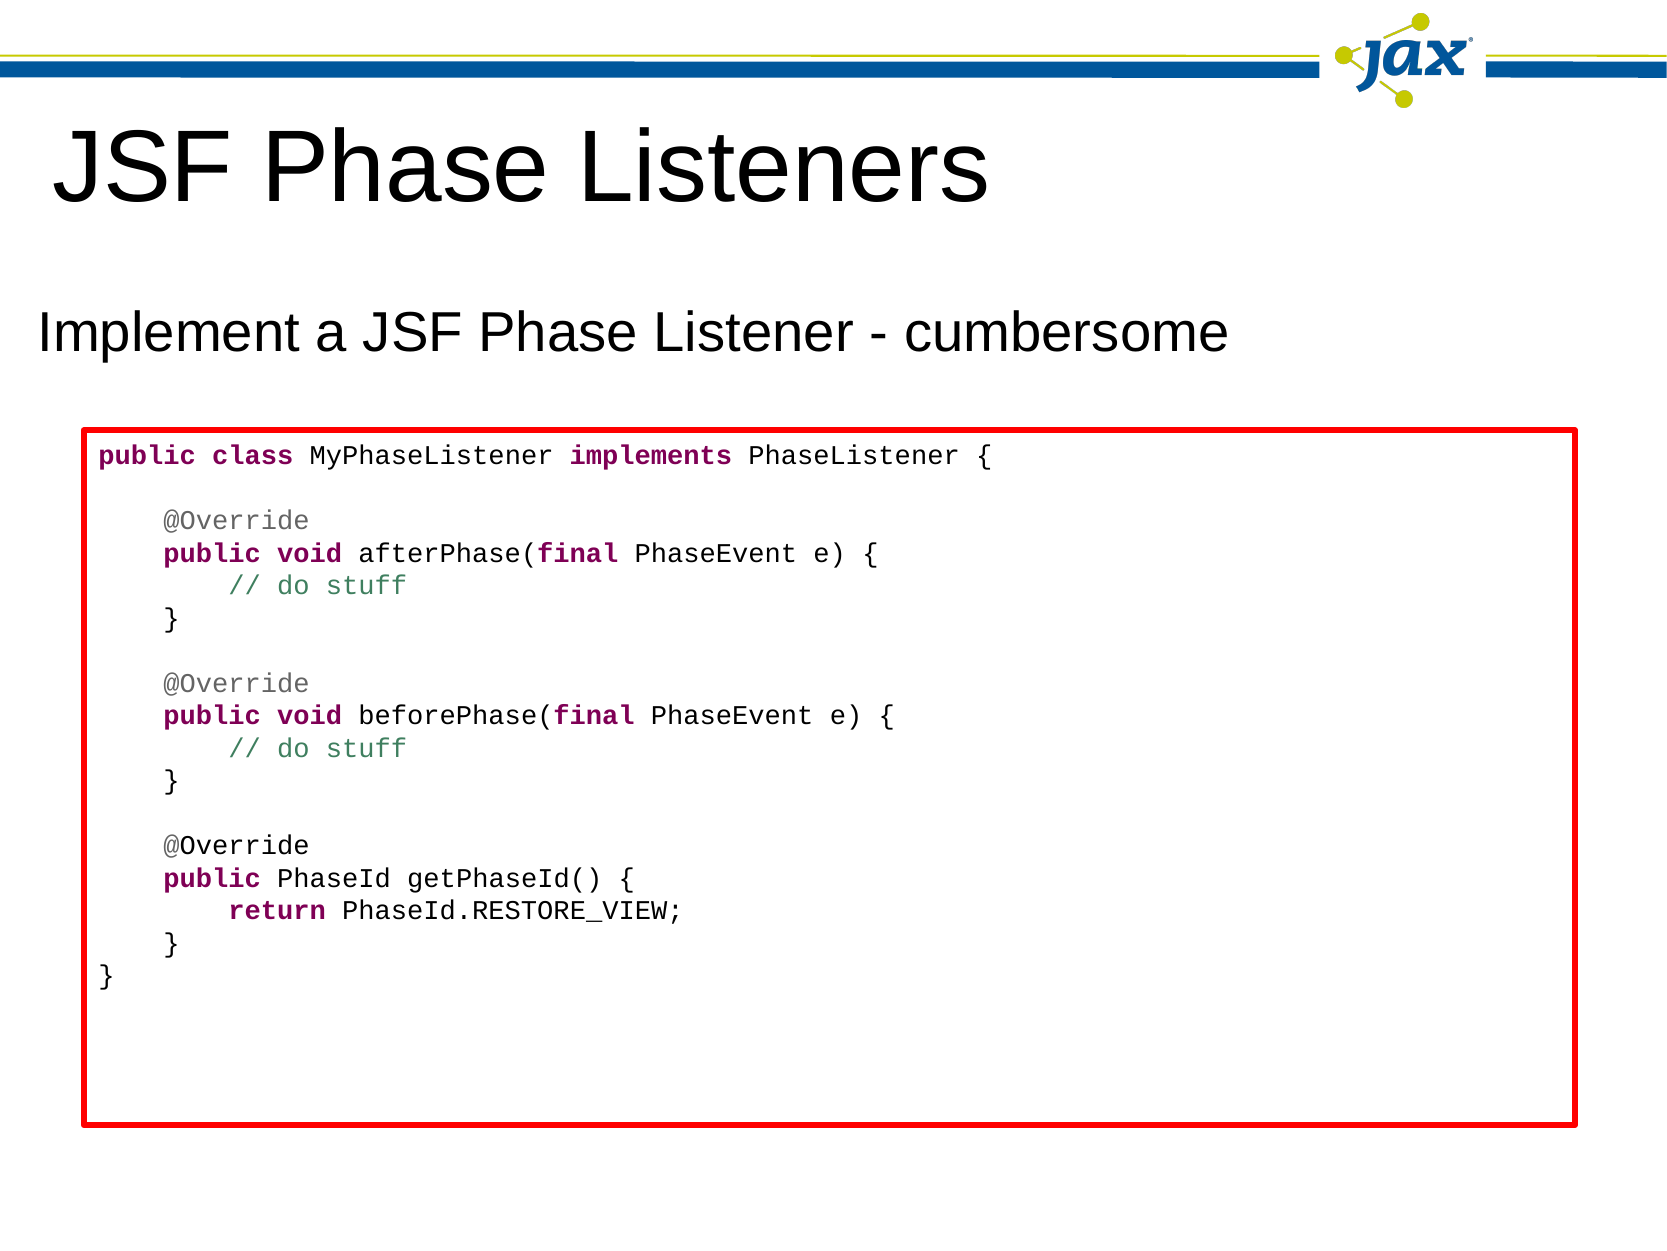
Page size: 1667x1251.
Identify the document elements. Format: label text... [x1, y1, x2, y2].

list Implement a JSF Phase Listener - cumbersome [37, 300, 1613, 1126]
title JSF Phase Listeners [37, 91, 1651, 230]
picture [1335, 13, 1473, 91]
text_box public class MyPhaseListener implements PhaseListener { @Override public void afterPhase(final PhaseEvent e) { // do stuff } @Override public void beforePhase(final PhaseEvent e) { // do stuff } @Override public PhaseId getPhaseId() { return PhaseId.RESTORE_VIEW; } } [83, 430, 1576, 1126]
